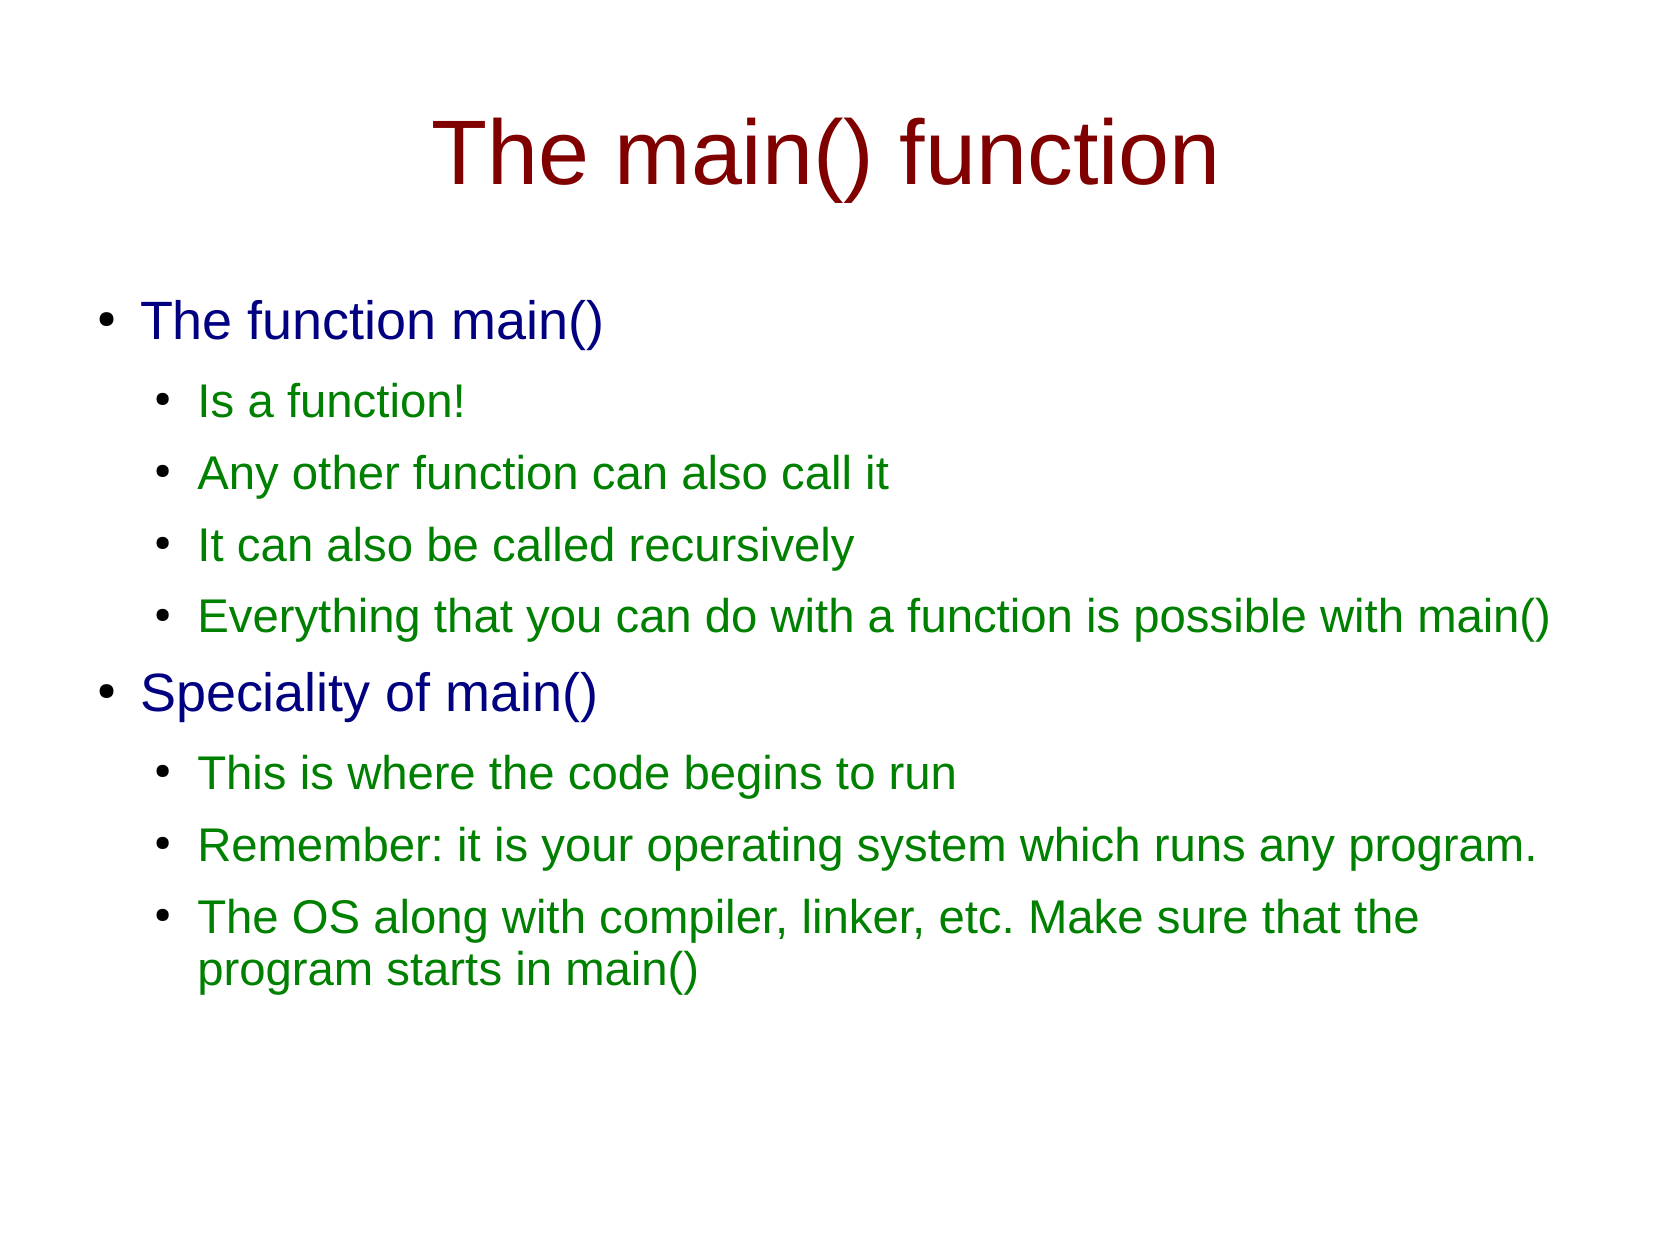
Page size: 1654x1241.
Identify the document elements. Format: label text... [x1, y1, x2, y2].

title The main() function [82, 49, 1571, 257]
list The function main() Is a function! Any other function can also call it It can also be called recursively Everything that you can do with a function is possible with main() Speciality of main() This is where the code begins to run Remember: it is your operating system which runs any program. The OS along with compiler, linker, etc. Make sure that the program starts in main() [82, 290, 1571, 1010]
